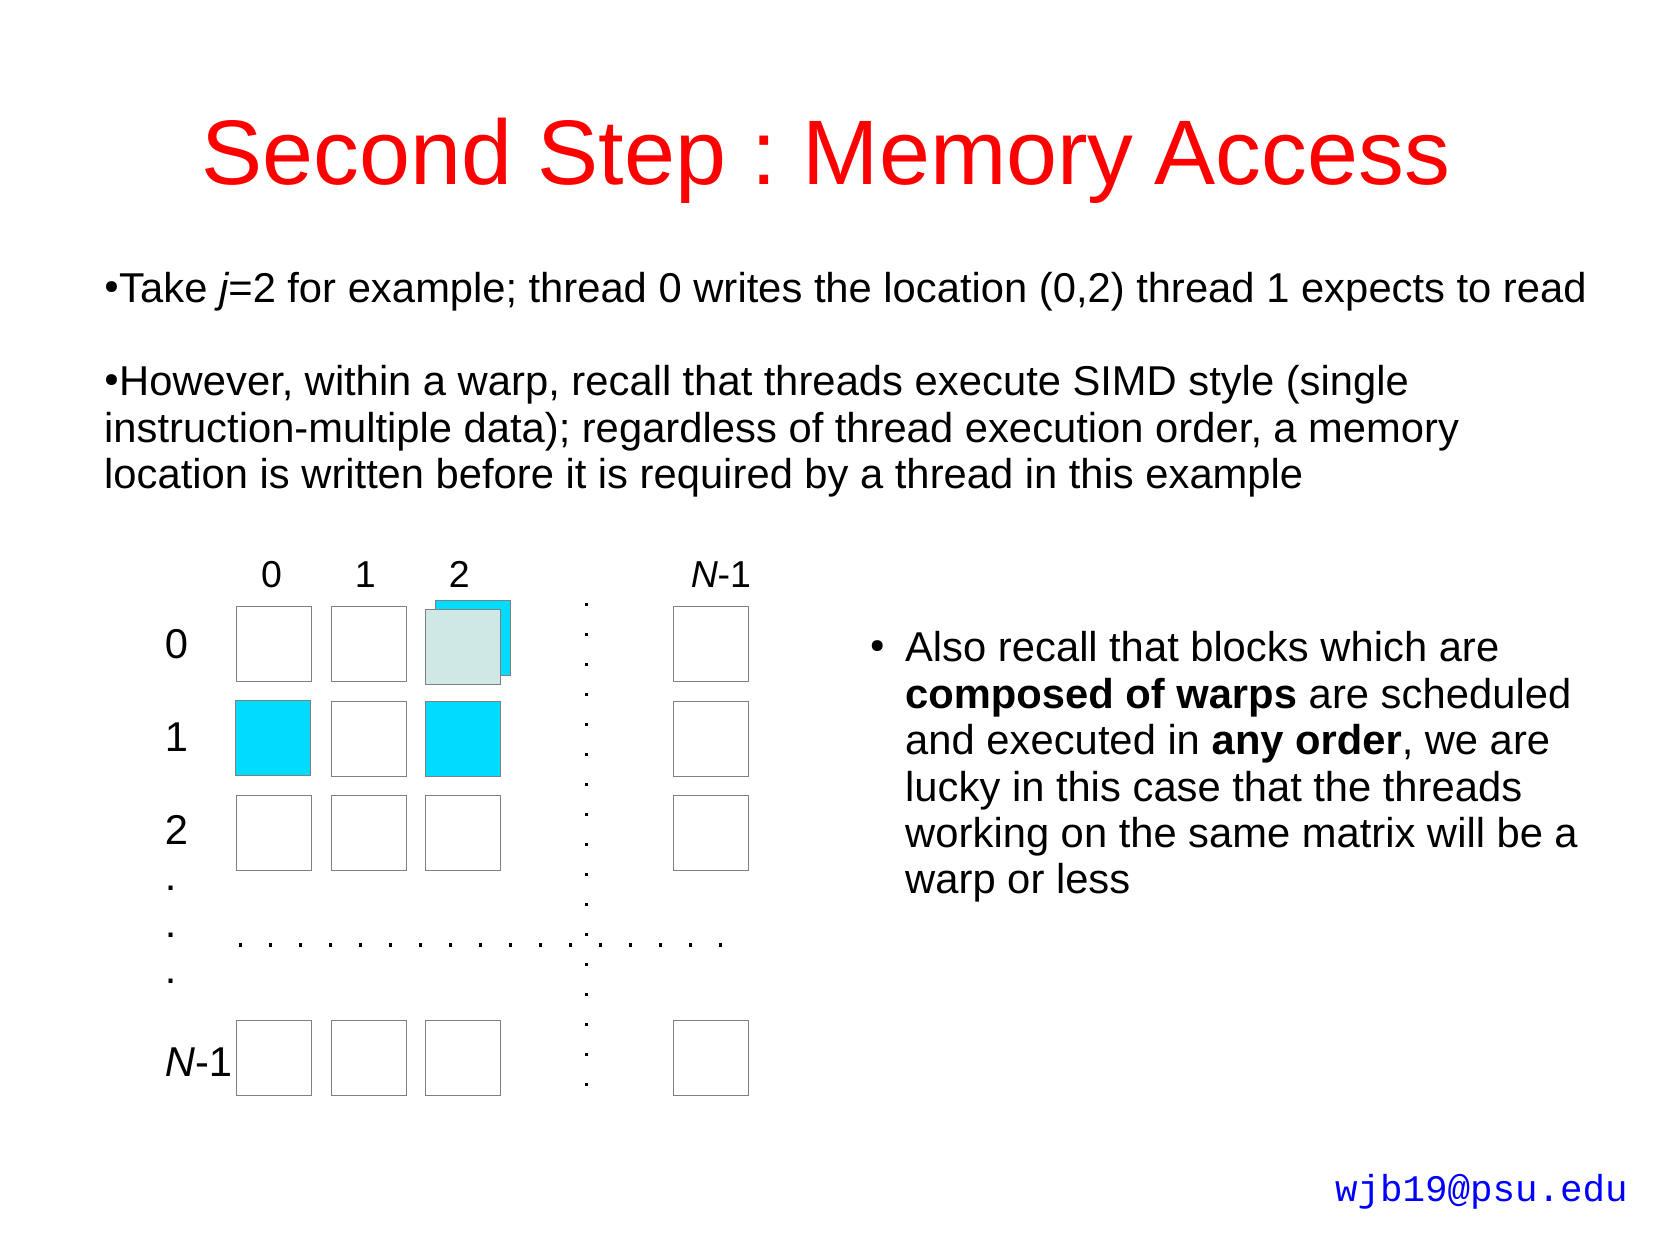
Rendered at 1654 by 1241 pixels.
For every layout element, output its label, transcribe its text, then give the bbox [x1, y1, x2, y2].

text_box [425, 609, 501, 685]
subtitle Take j=2 for example; thread 0 writes the location (0,2) thread 1 expects to read However, within a warp, recall that threads execute SIMD style (single instruction-multiple data); regardless of thread execution order, a memory location is written before it is required by a thread in this example [104, 265, 1593, 1084]
text_box Also recall that blocks which are composed of warps are scheduled and executed in any order, we are lucky in this case that the threads working on the same matrix will be a warp or less [855, 570, 1611, 957]
text_box wjb19@psu.edu [1320, 1162, 1643, 1220]
text_box 0 1 2 . . . N-1 [150, 1084, 248, 1093]
title Second Step : Memory Access [82, 49, 1571, 257]
